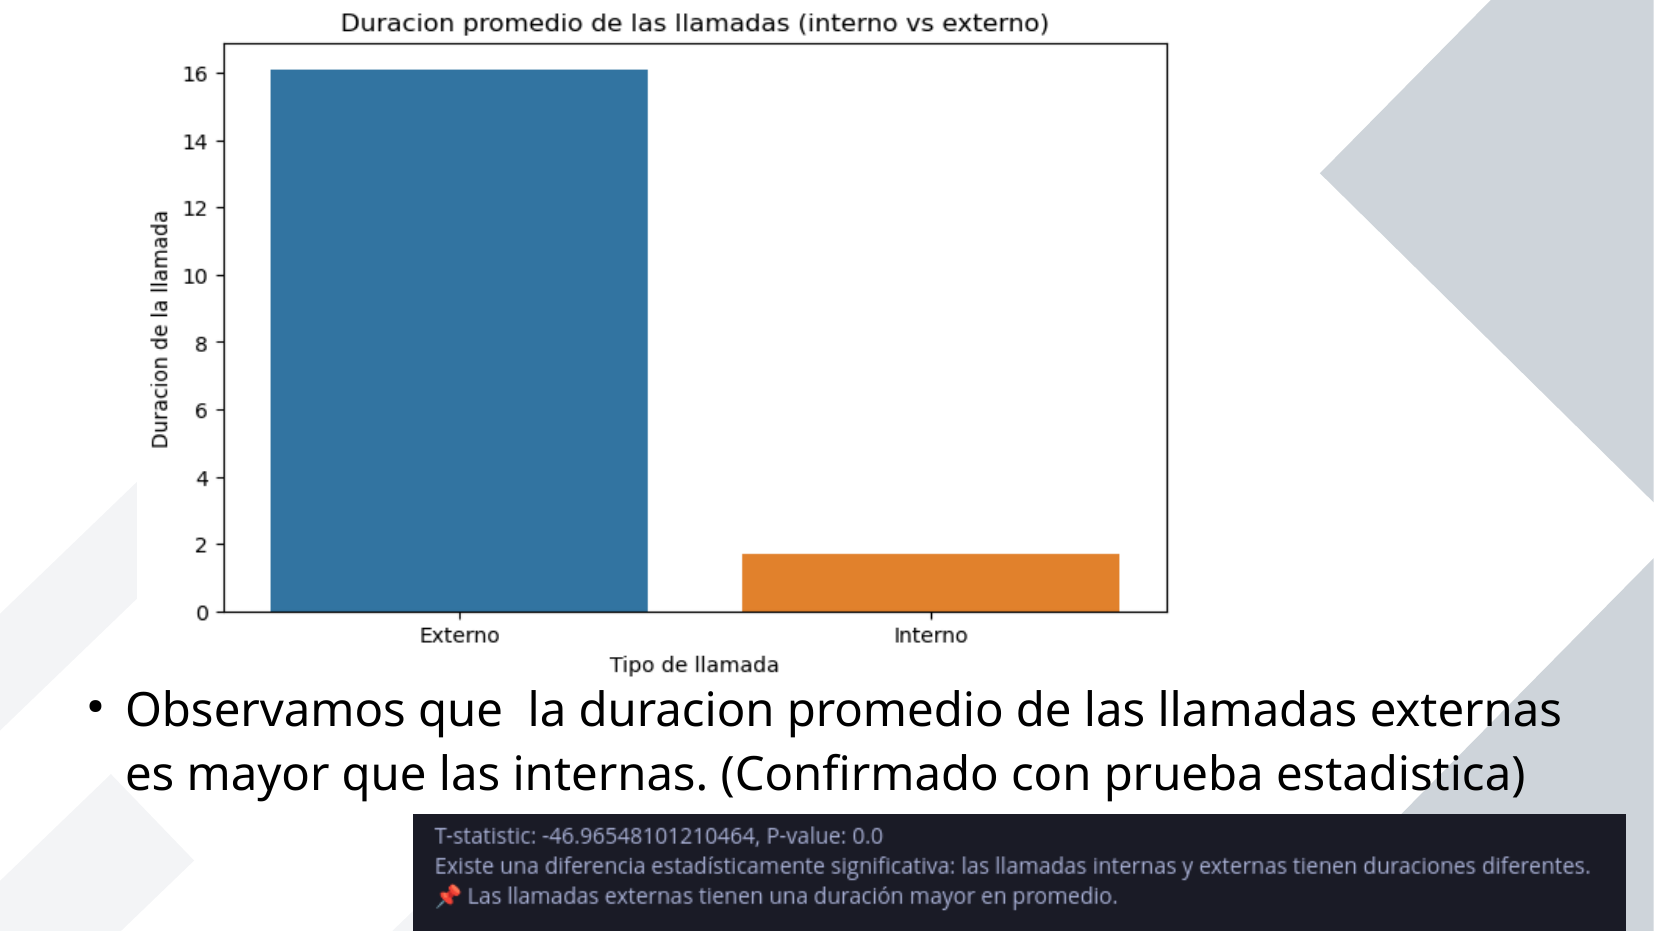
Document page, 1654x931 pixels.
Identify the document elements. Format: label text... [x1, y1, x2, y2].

picture [413, 814, 1626, 931]
list Observamos que la duracion promedio de las llamadas externas es mayor que las internas. (Confirmado con prueba estadistica) [74, 675, 1563, 824]
picture [137, 0, 1182, 690]
